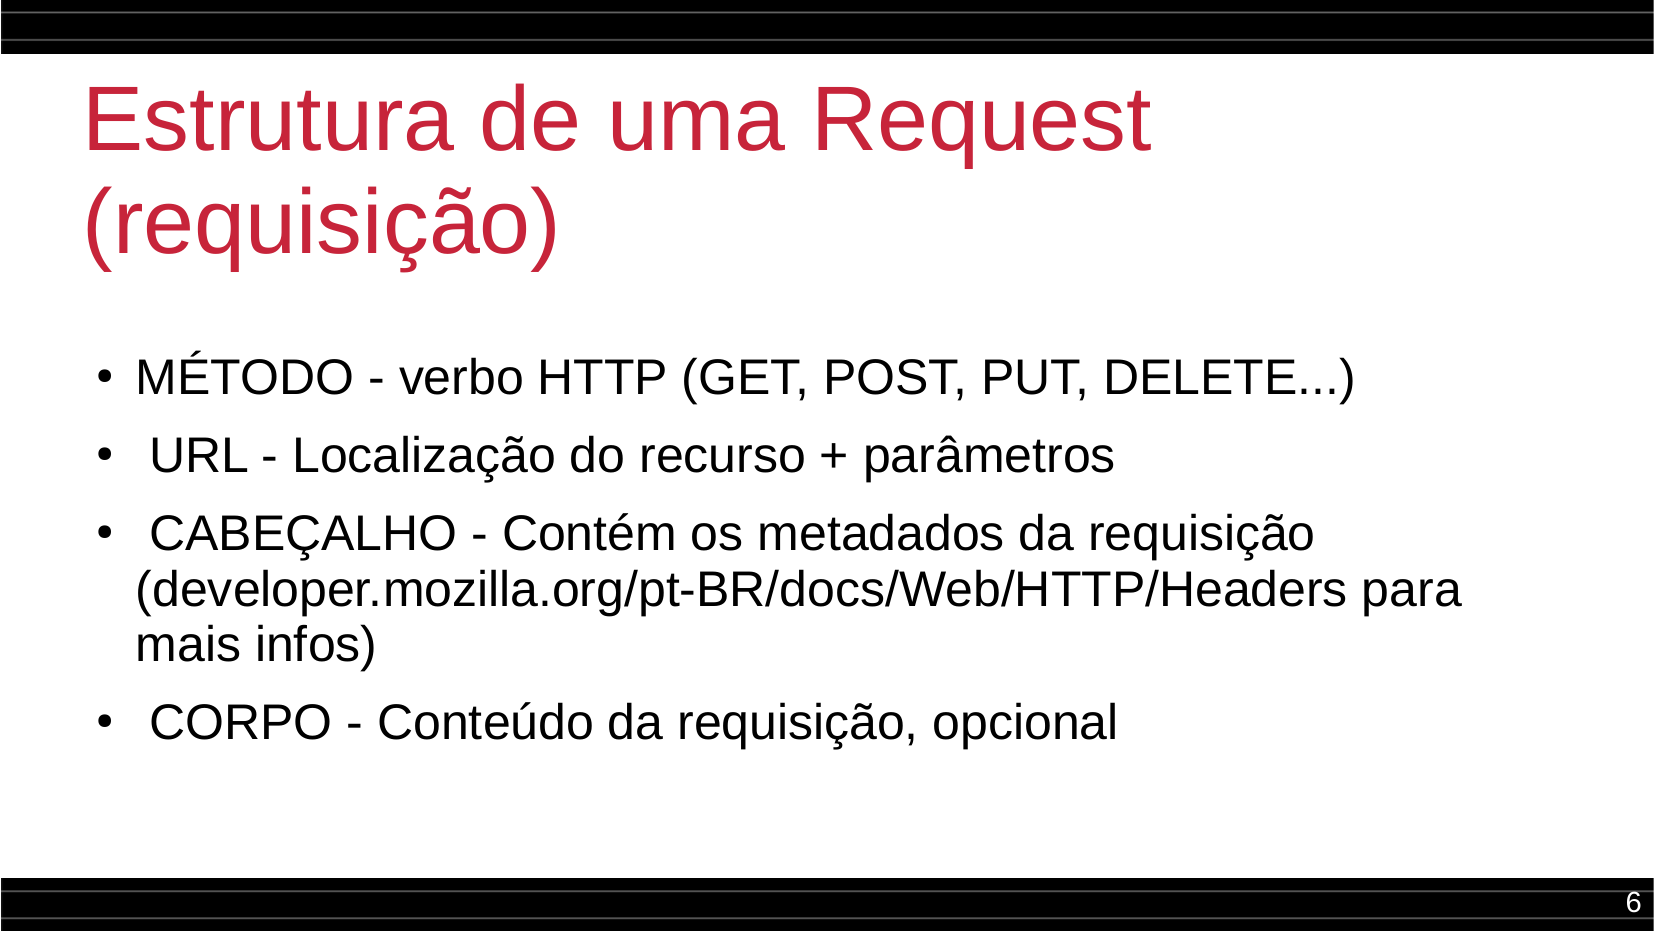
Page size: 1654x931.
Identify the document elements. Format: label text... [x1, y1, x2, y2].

list MÉTODO - verbo HTTP (GET, POST, PUT, DELETE...) URL - Localização do recurso + parâmetros CABEÇALHO - Contém os metadados da requisição (developer.mozilla.org/pt-BR/docs/Web/HTTP/Headers para mais infos) CORPO - Conteúdo da requisição, opcional [82, 271, 1571, 758]
title Estrutura de uma Request (requisição) [82, 67, 1571, 271]
picture [1, 878, 1654, 931]
picture [1, 0, 1654, 54]
